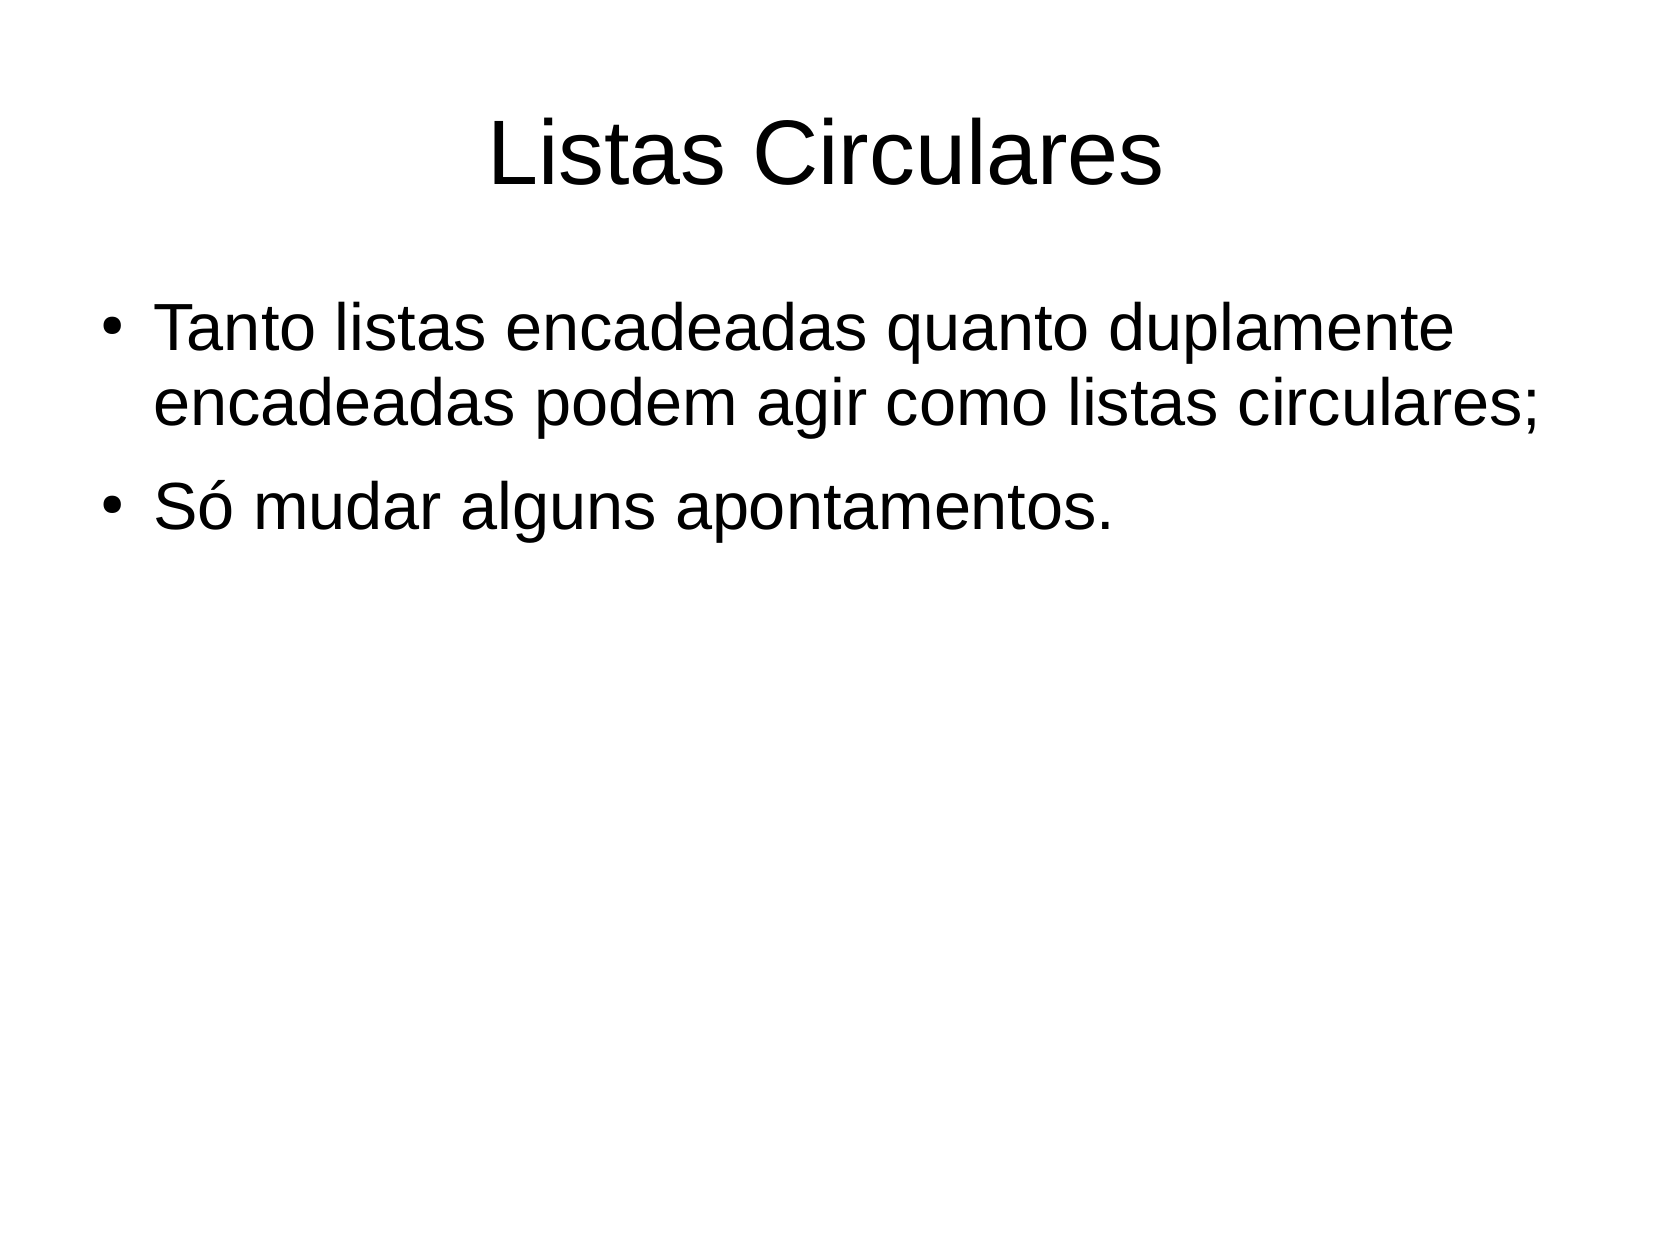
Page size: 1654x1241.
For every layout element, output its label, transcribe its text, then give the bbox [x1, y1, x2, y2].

title Listas Circulares [82, 49, 1571, 257]
list Tanto listas encadeadas quanto duplamente encadeadas podem agir como listas circulares; Só mudar alguns apontamentos. [82, 290, 1571, 1010]
